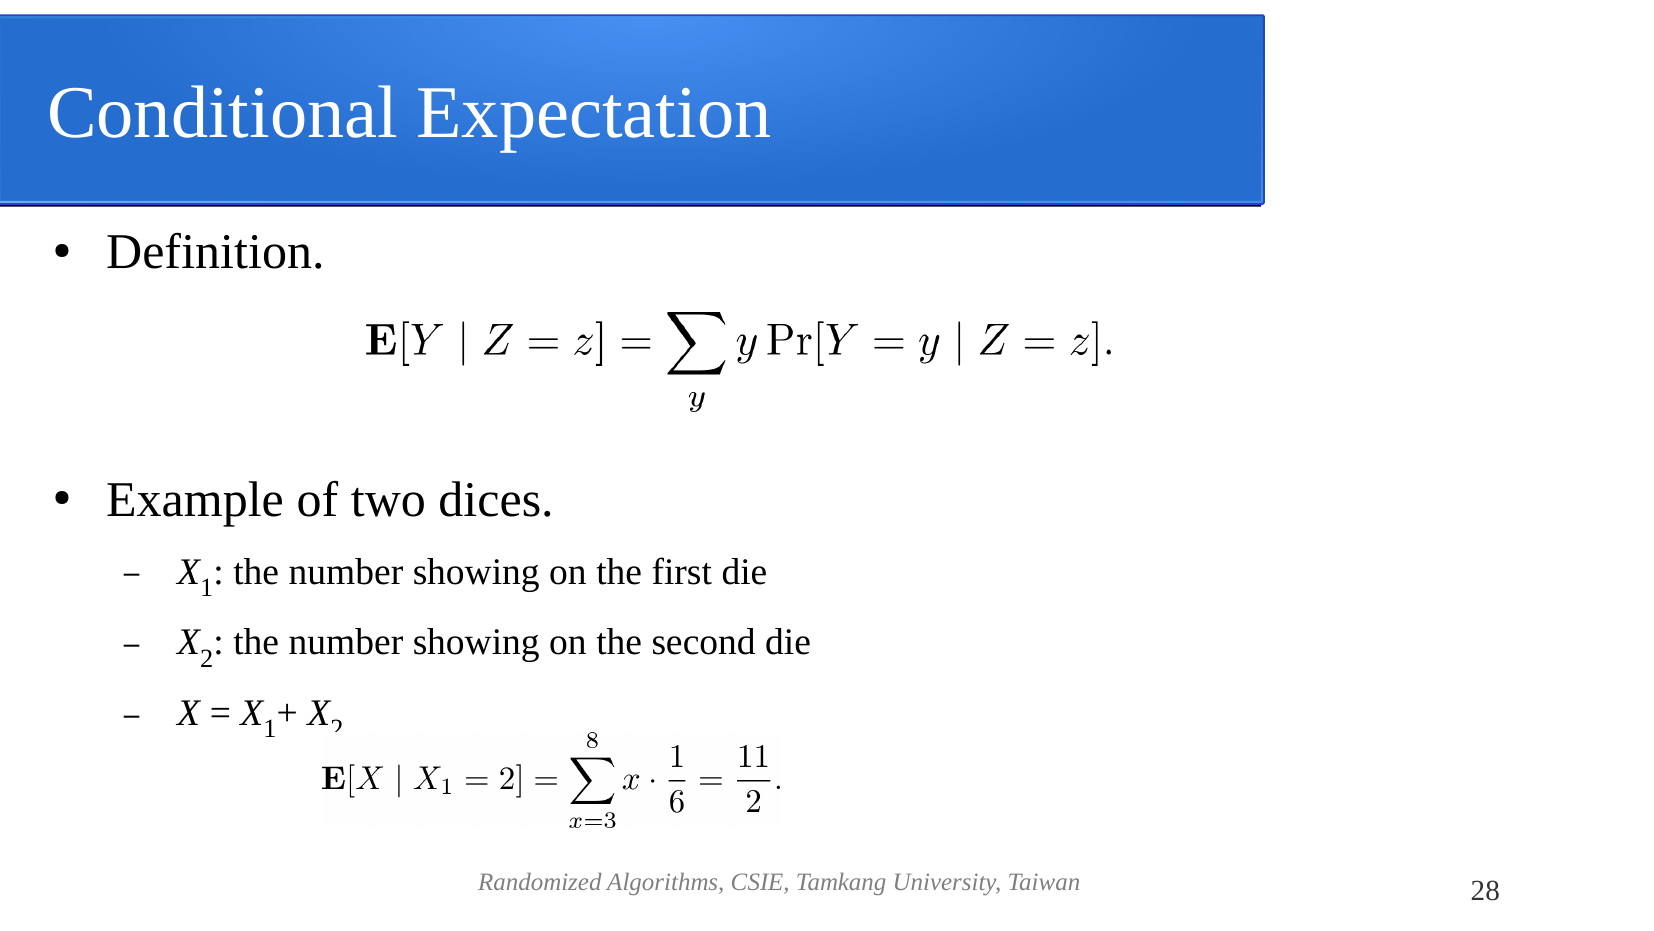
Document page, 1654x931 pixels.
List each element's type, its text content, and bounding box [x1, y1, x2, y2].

list Definition. Example of two dices. X1: the number showing on the first die X2: the number showing on the second die X = X1+ X2 [35, 224, 1524, 886]
picture [366, 312, 1111, 412]
picture [322, 732, 780, 828]
title Conditional Expectation [47, 35, 1199, 189]
